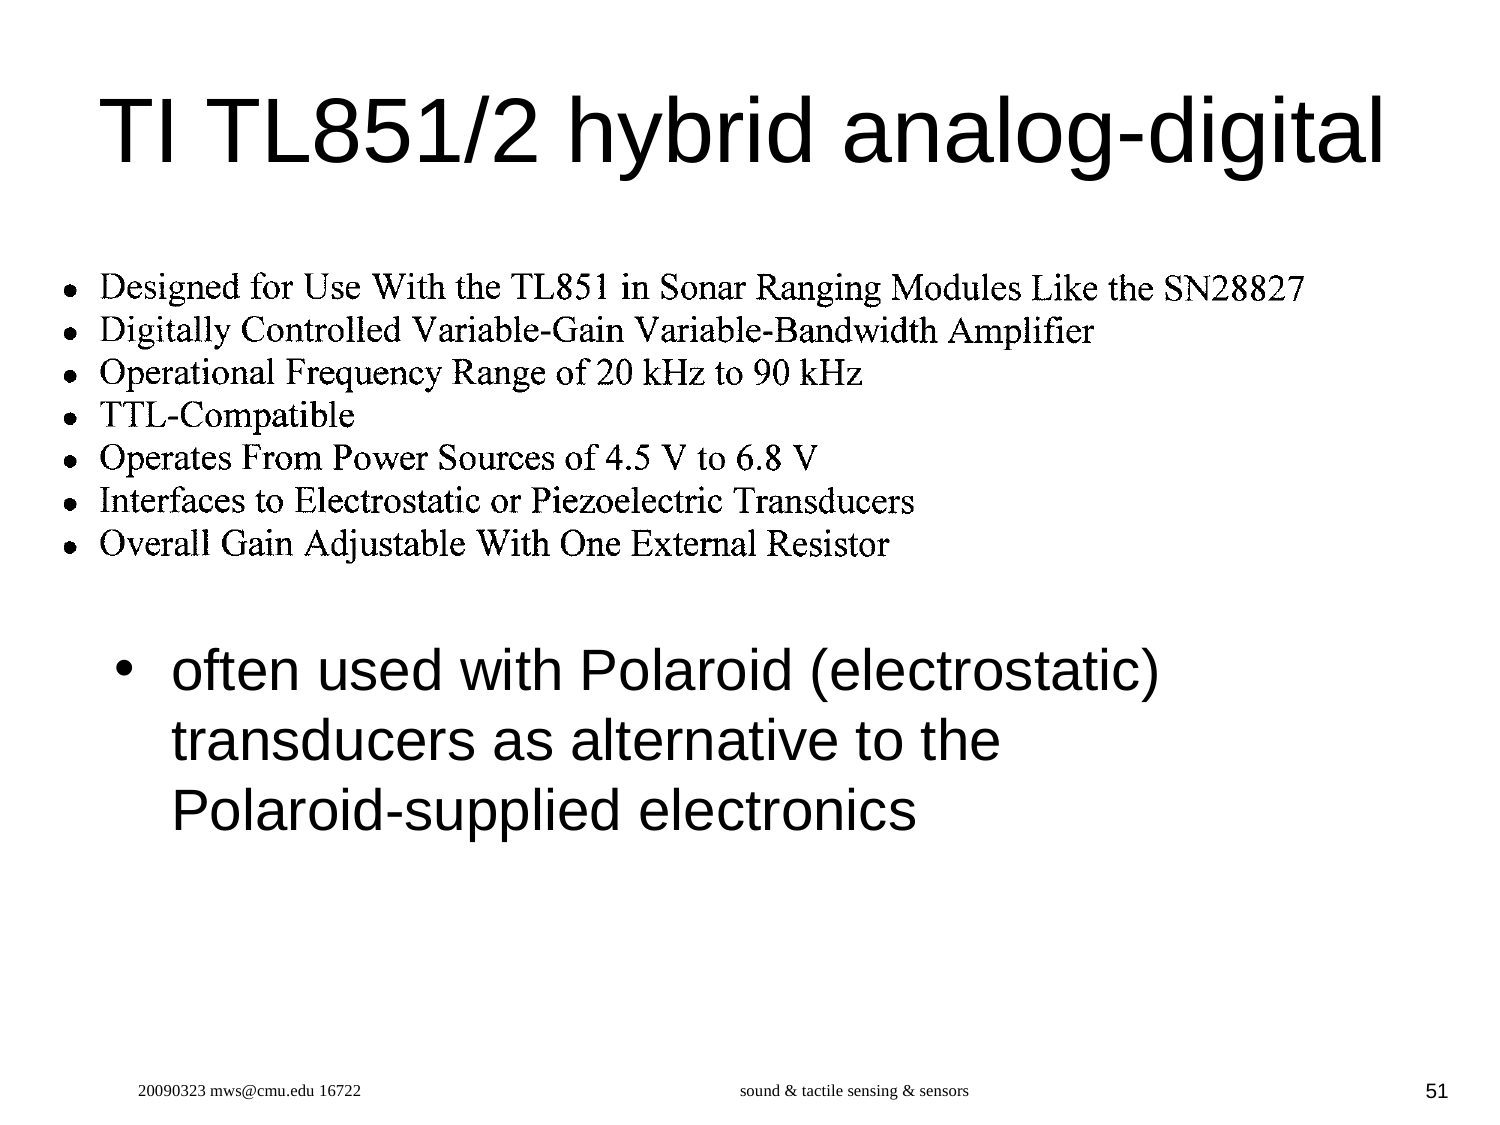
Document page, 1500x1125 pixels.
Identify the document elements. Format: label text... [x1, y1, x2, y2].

picture [62, 249, 1438, 600]
title TI TL851/2 hybrid analog-digital [75, 62, 1438, 201]
text_box often used with Polaroid (electrostatic) transducers as alternative to the Polaroid-supplied electronics [99, 624, 1375, 876]
